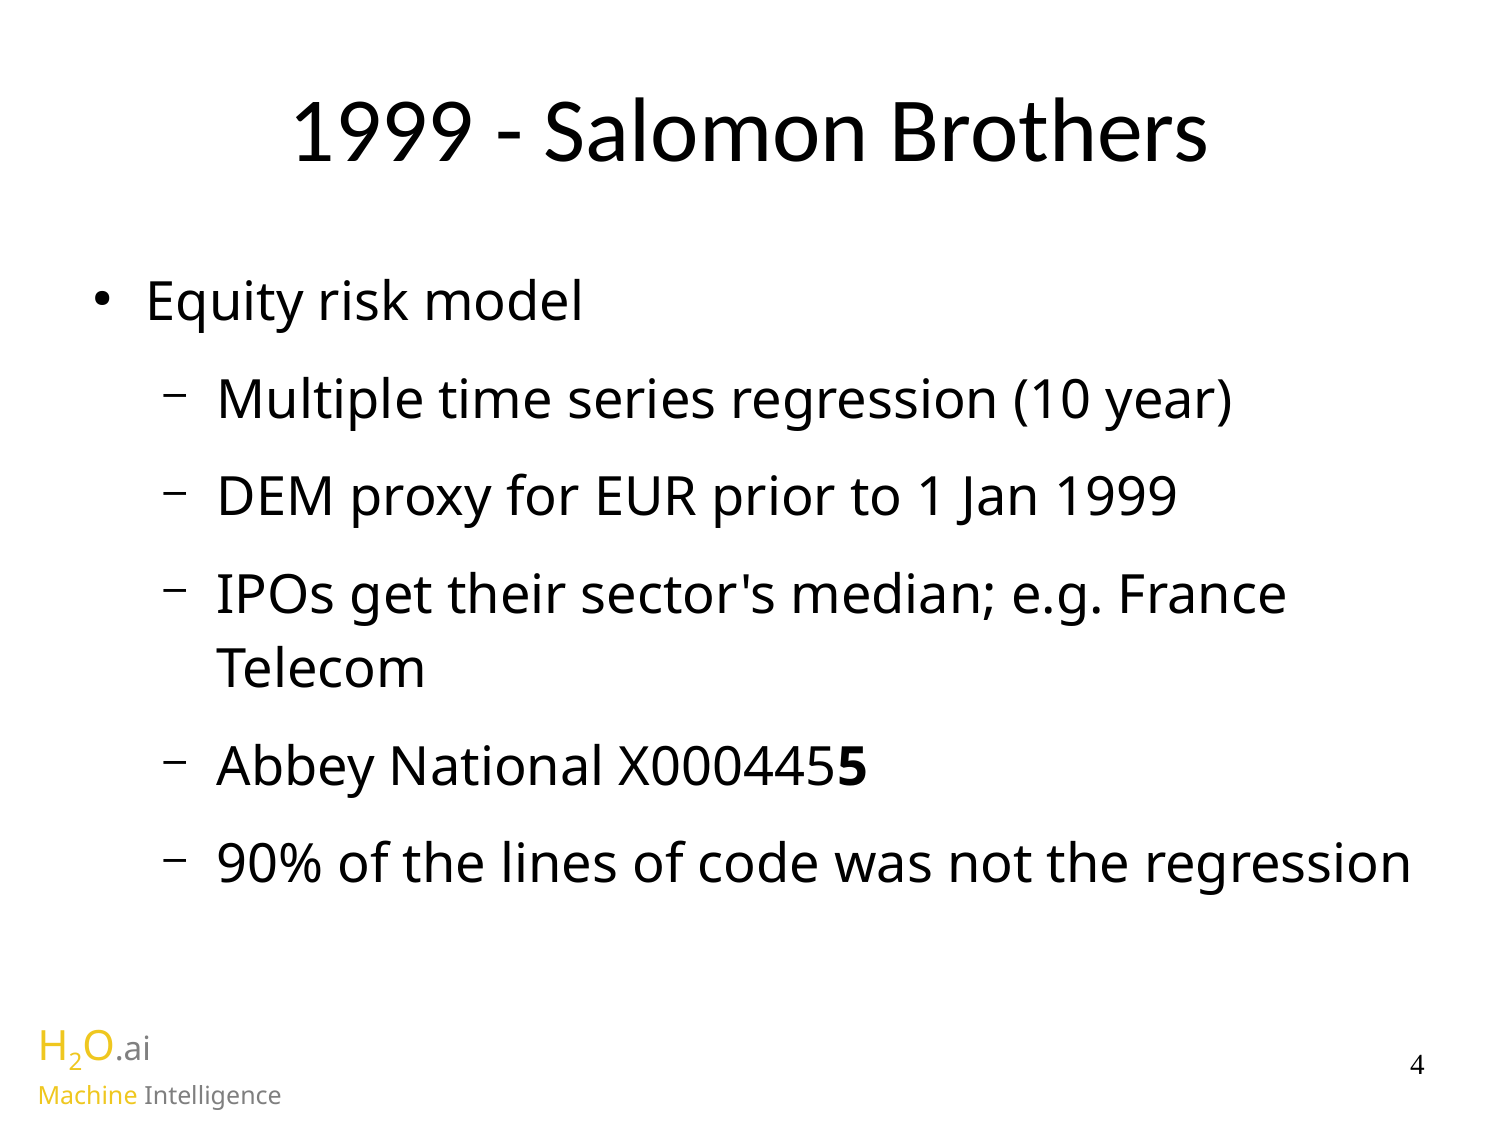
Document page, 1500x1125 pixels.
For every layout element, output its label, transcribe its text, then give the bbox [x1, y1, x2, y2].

title 1999 - Salomon Brothers [75, 15, 1425, 262]
list Equity risk model Multiple time series regression (10 year) DEM proxy for EUR prior to 1 Jan 1999 IPOs get their sector's median; e.g. France Telecom Abbey National X0004455 90% of the lines of code was not the regression [75, 262, 1425, 1125]
